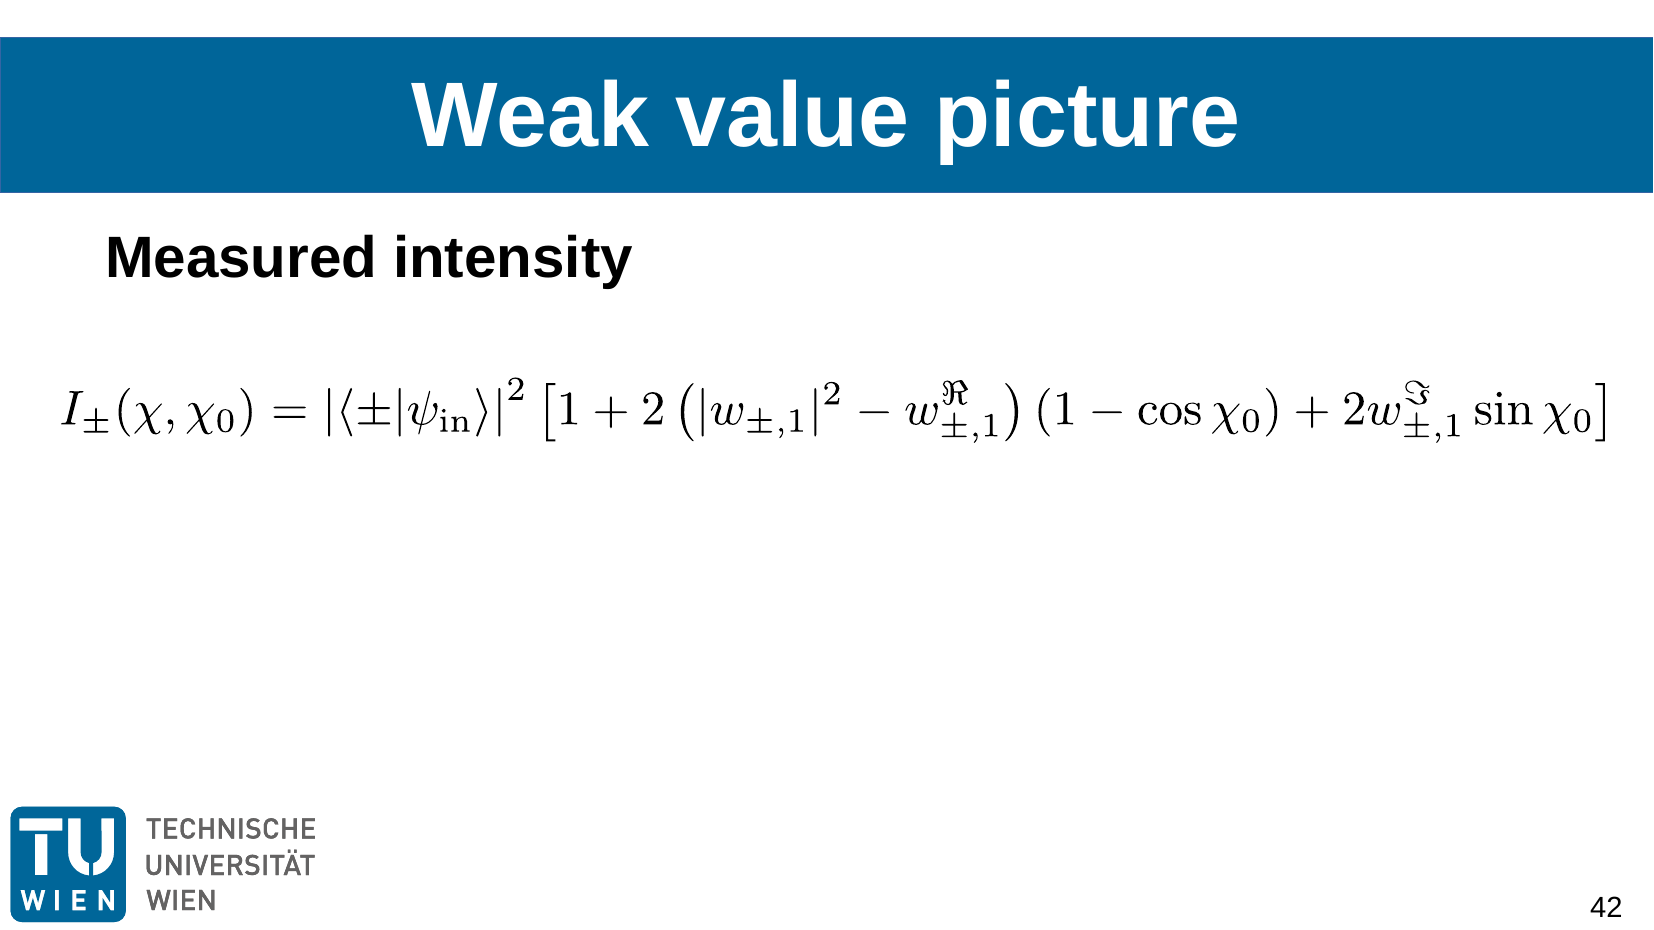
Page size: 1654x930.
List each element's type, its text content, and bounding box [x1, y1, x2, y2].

picture [10, 342, 1612, 466]
list Measured intensity [105, 225, 676, 316]
title Weak value picture [0, 37, 1653, 193]
